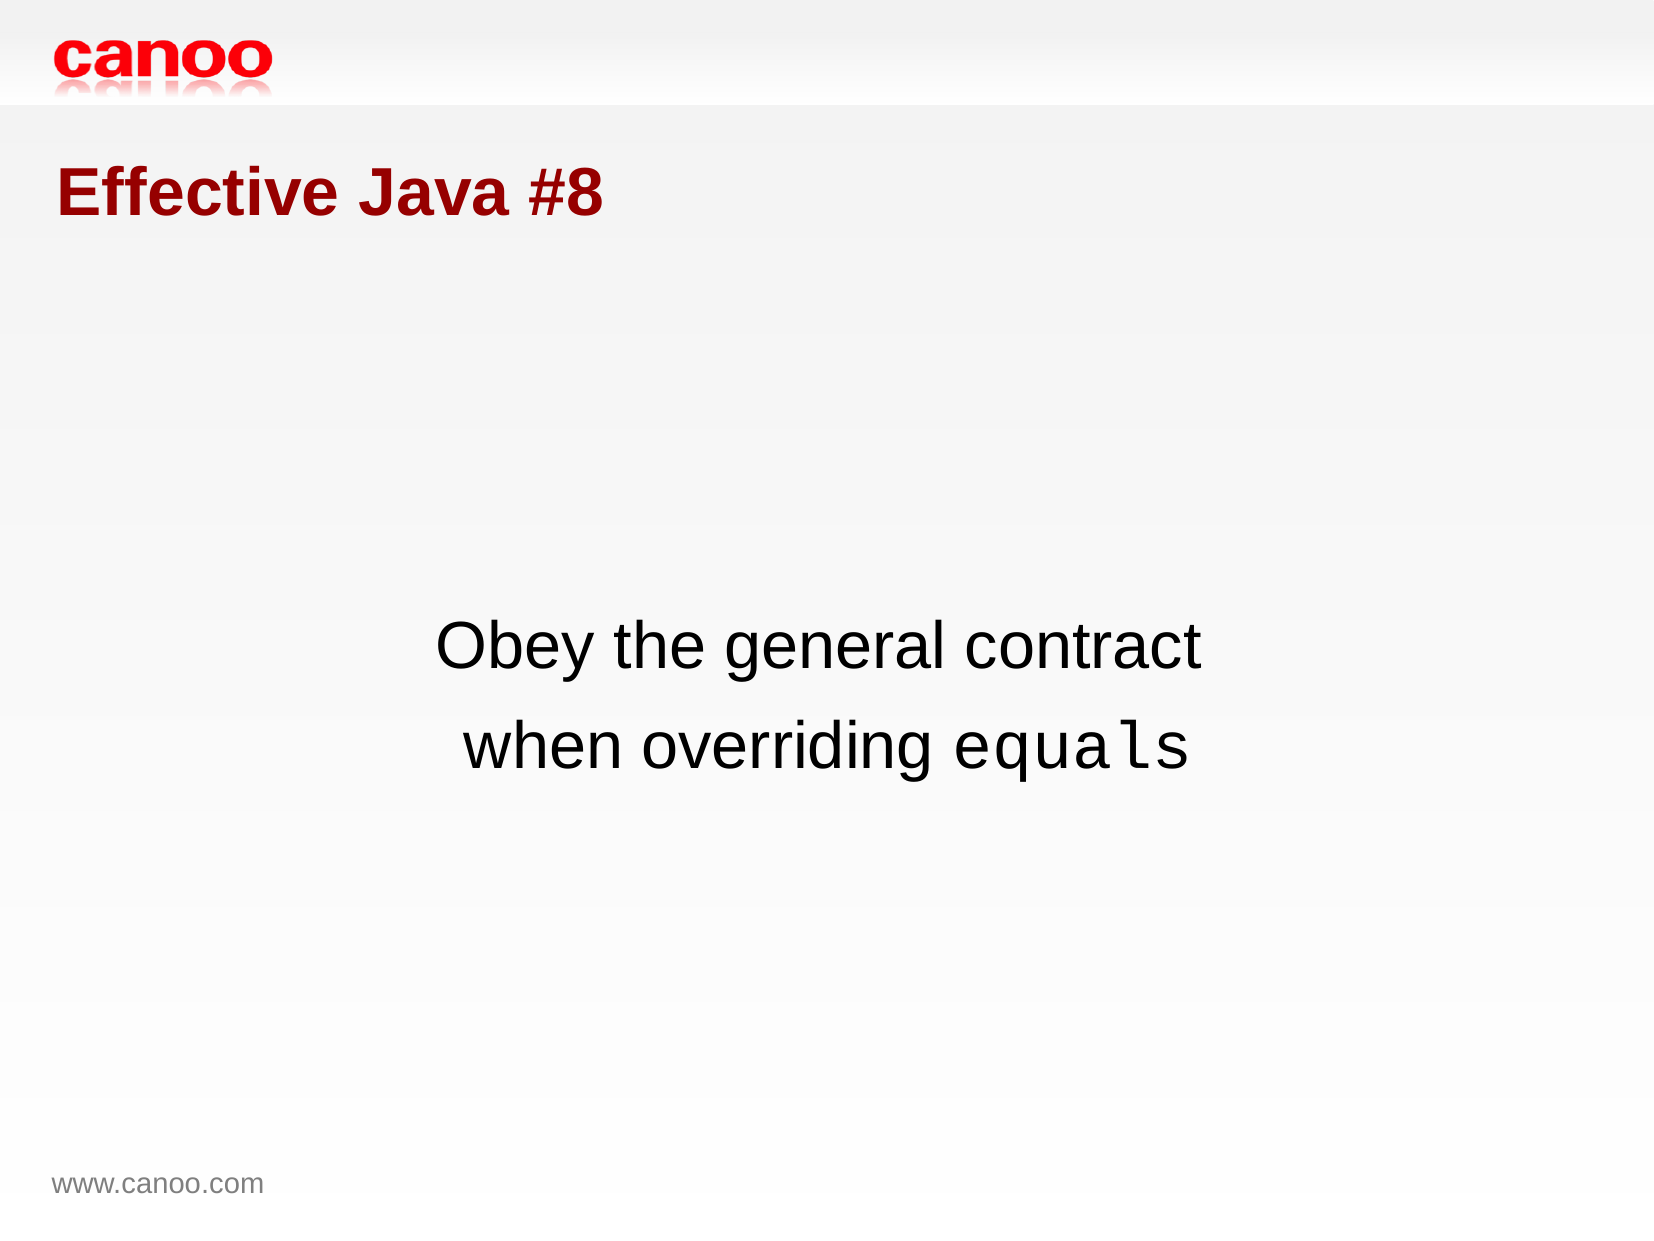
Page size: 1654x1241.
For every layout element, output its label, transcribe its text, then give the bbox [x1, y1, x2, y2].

title Effective Java #8 [48, 138, 1609, 237]
subtitle Obey the general contract when overriding equals [48, 282, 1609, 1102]
picture [51, 37, 273, 119]
